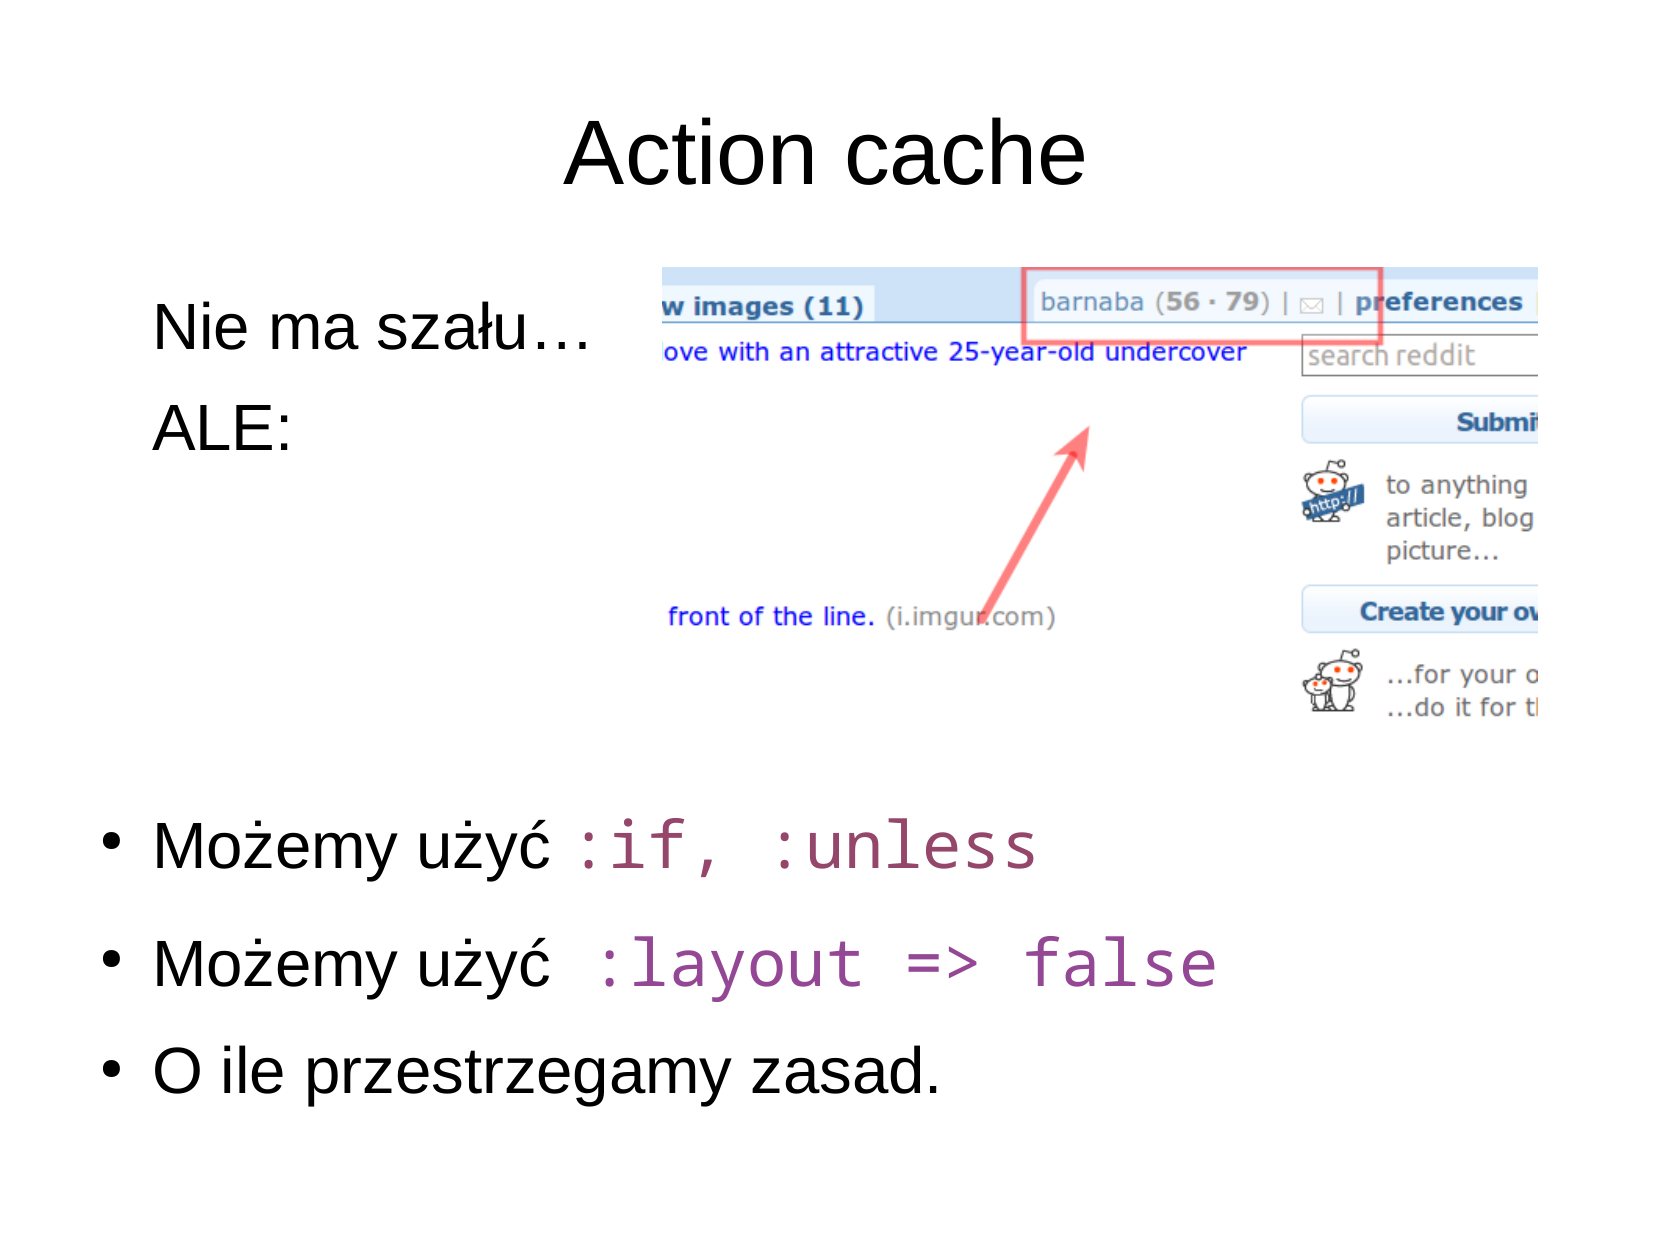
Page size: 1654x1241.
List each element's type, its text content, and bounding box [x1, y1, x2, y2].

title Action cache [82, 49, 1571, 257]
picture [662, 267, 1538, 290]
list Nie ma szału… ALE: Możemy użyć :if, :unless Możemy użyć :layout => false O ile przestrzegamy zasad. [82, 290, 1571, 1109]
